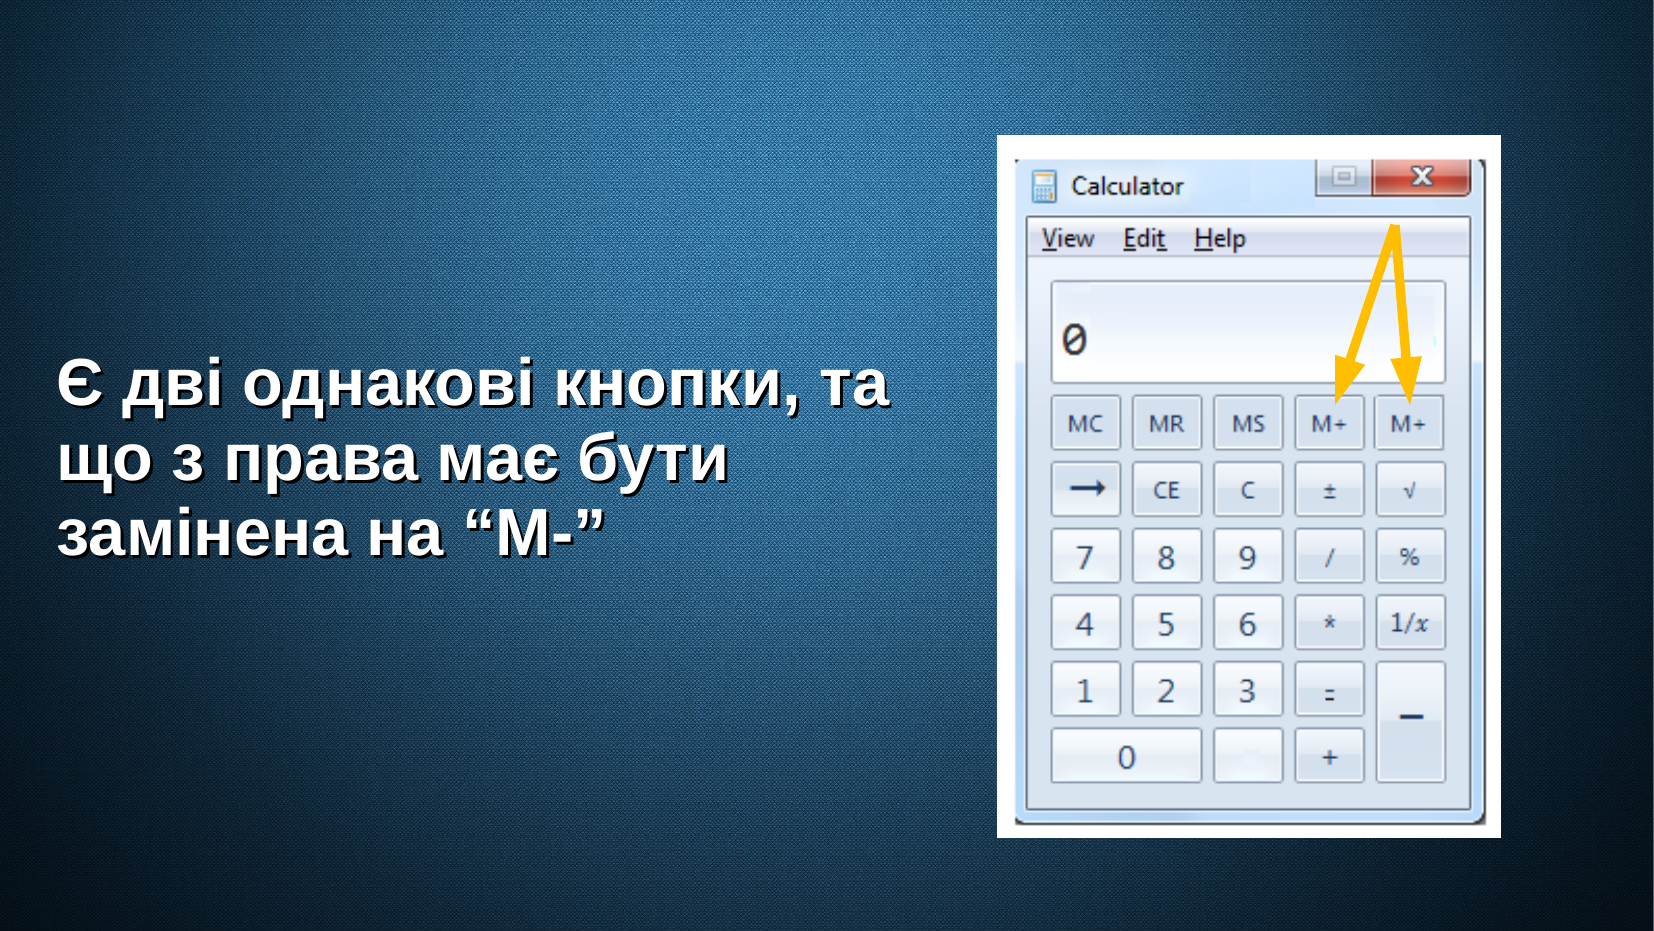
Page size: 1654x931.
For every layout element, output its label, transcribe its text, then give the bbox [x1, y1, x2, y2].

subtitle Є дві однакові кнопки, та що з права має бути замінена на “M-” [56, 105, 931, 811]
picture [0, 0, 1654, 931]
